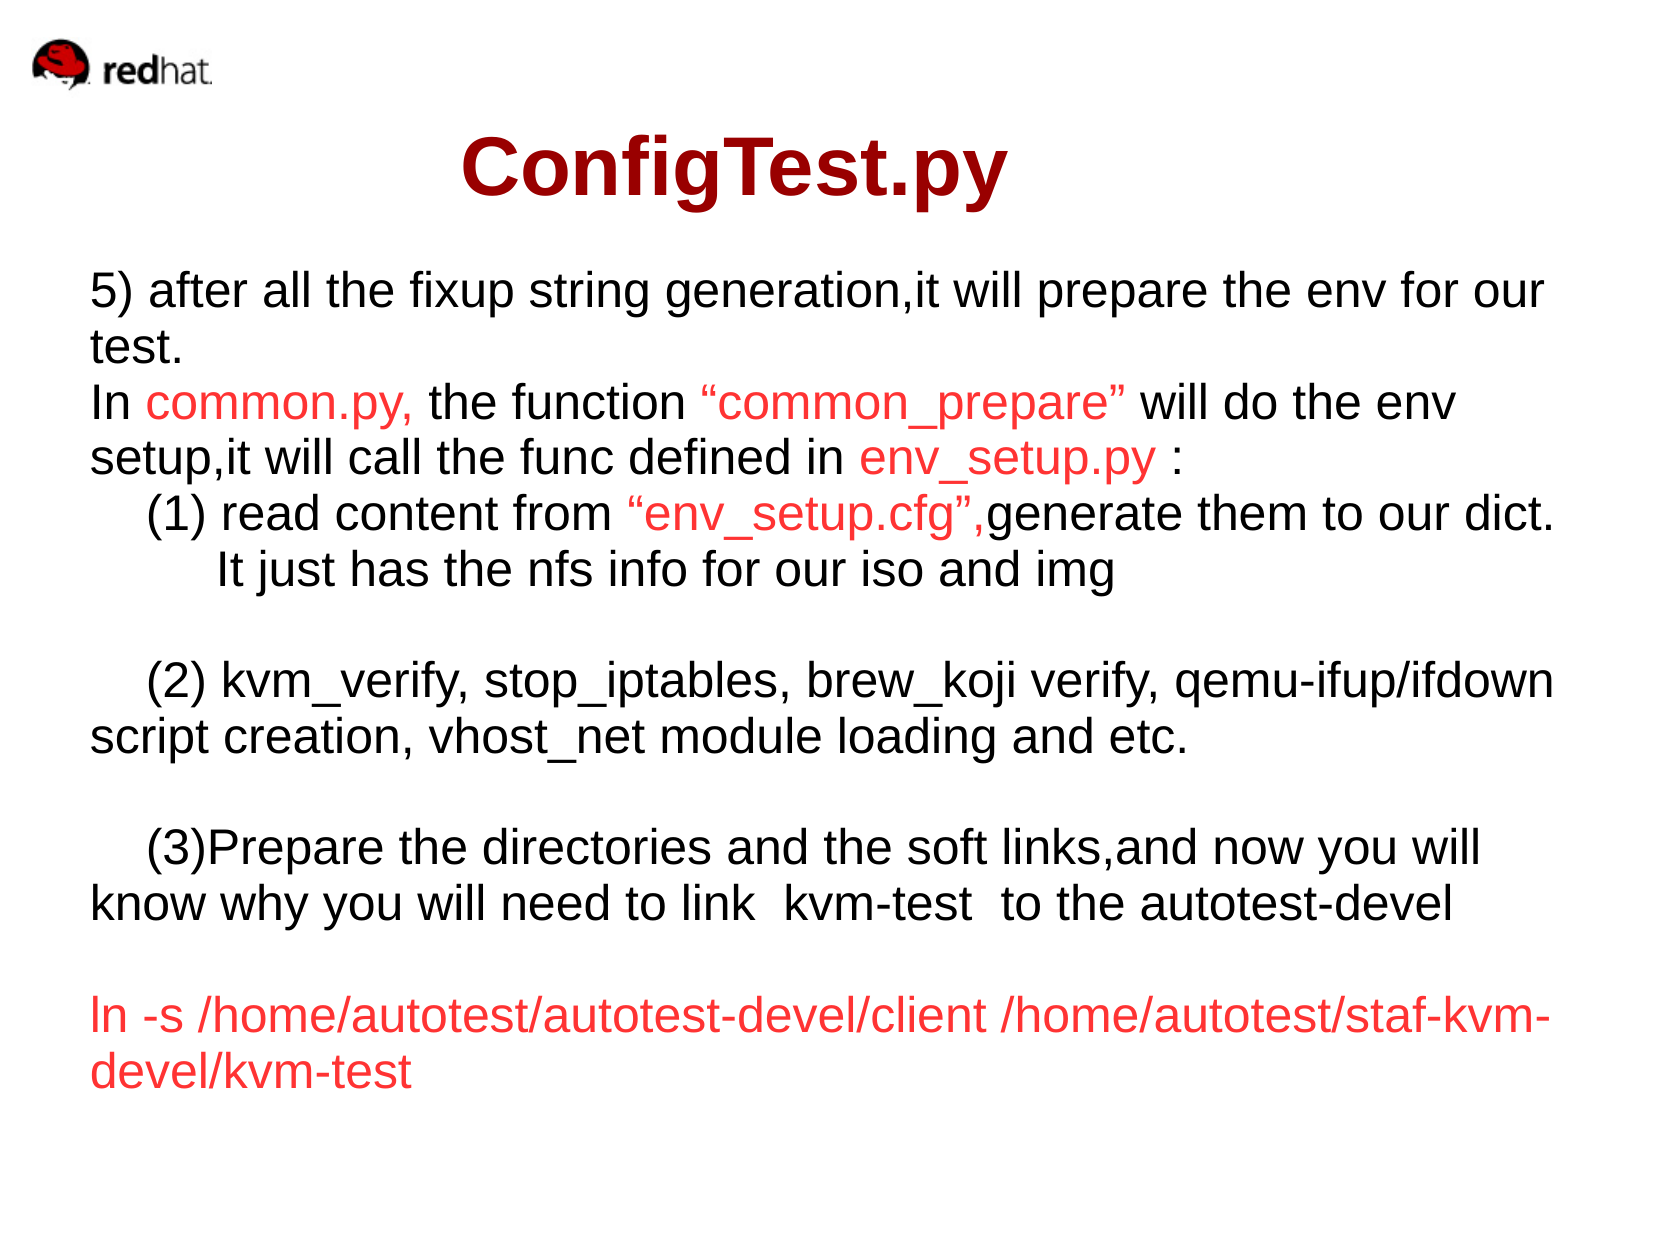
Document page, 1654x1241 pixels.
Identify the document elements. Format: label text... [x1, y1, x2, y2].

text_box ConfigTest.py [150, 112, 1313, 226]
text_box 5) after all the fixup string generation,it will prepare the env for our test. In common.py, the function “common_prepare” will do the env setup,it will call the func defined in env_setup.py : (1) read content from “env_setup.cfg”,generate them to our dict. It just has the nfs info for our iso and img (2) kvm_verify, stop_iptables, brew_koji verify, qemu-ifup/ifdown script creation, vhost_net module loading and etc. (3)Prepare the directories and the soft links,and now you will know why you will need to link kvm-test to the autotest-devel ln -s /home/autotest/autotest-devel/client /home/autotest/staf-kvm-devel/kvm-test [75, 255, 1606, 1241]
picture [31, 37, 212, 98]
